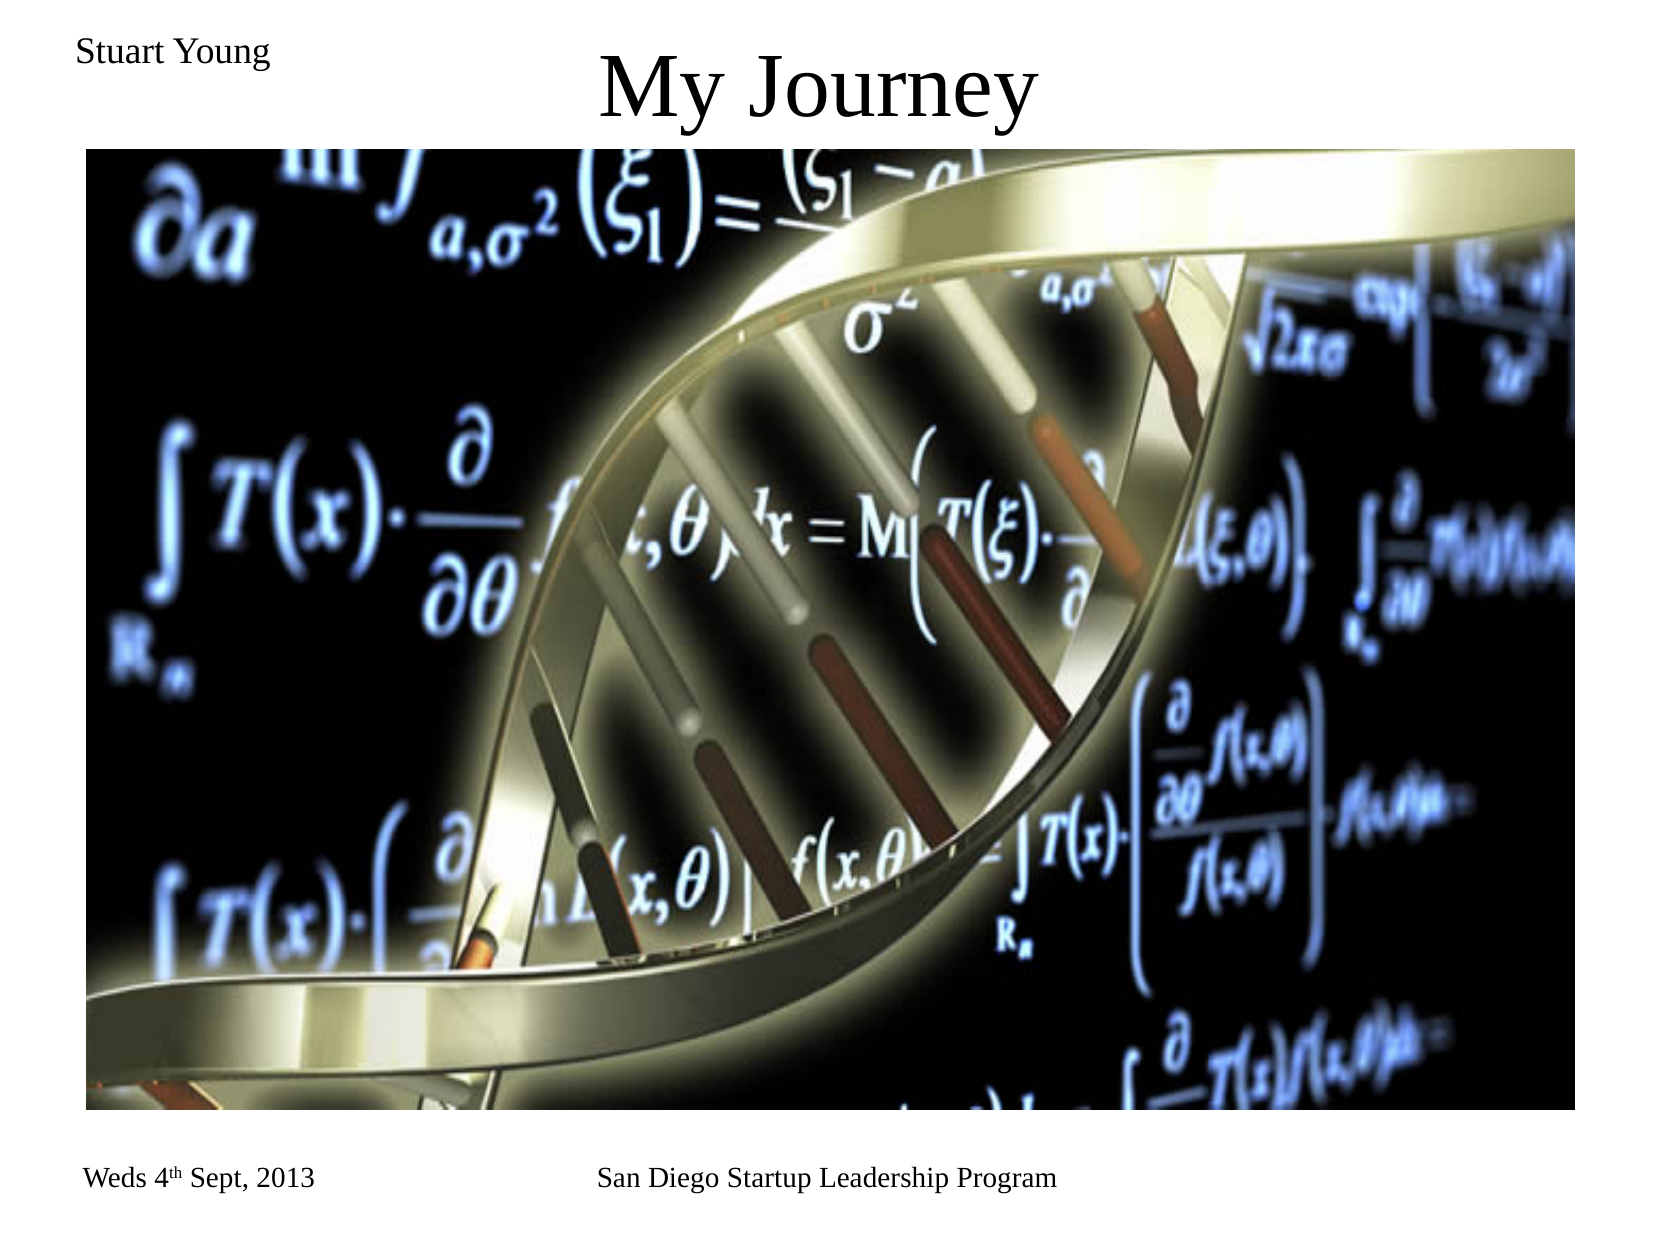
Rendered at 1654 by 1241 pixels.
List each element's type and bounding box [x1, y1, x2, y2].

picture [86, 149, 1575, 1111]
